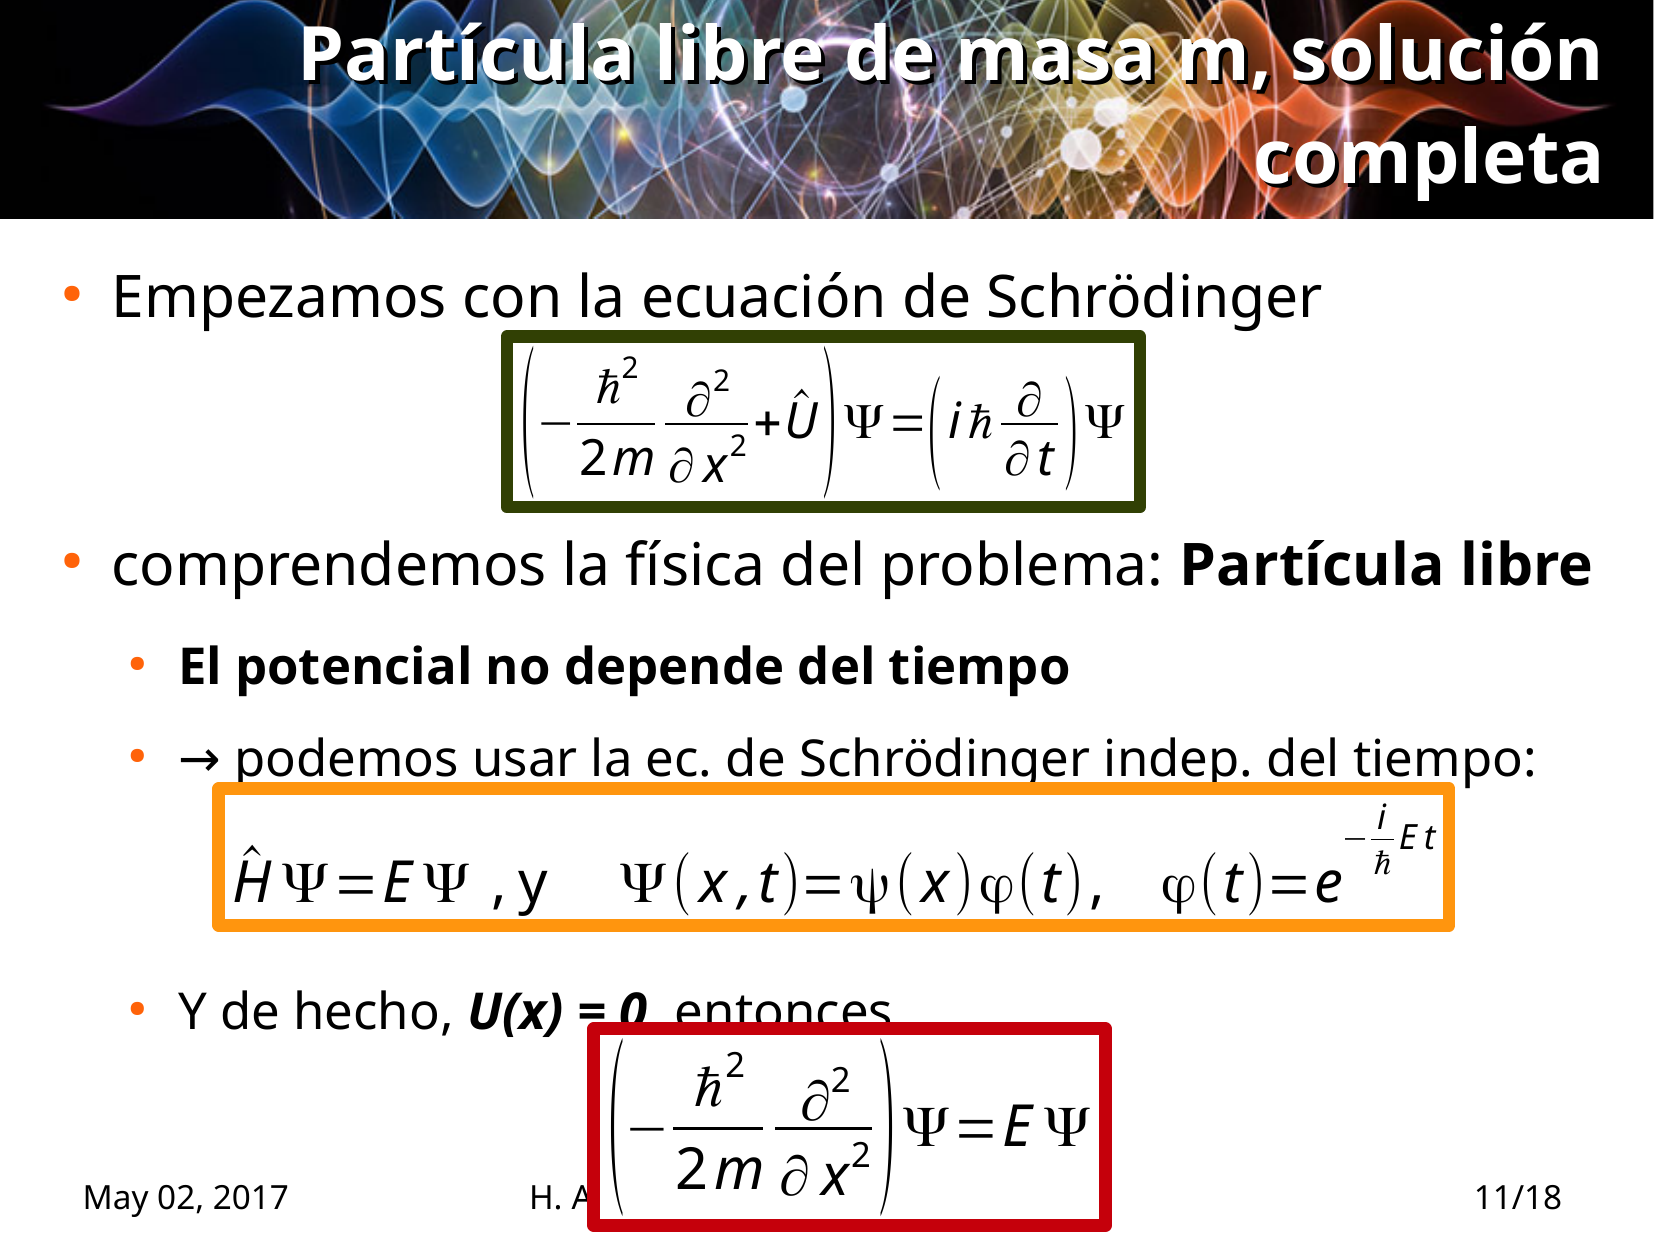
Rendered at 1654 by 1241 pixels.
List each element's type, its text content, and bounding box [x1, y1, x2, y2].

chart [600, 1035, 1100, 1220]
picture [0, 0, 1654, 219]
title Partícula libre de masa m, solución completa [45, 15, 1606, 191]
chart [225, 795, 1443, 920]
chart [513, 342, 1134, 501]
list Empezamos con la ecuación de Schrödinger comprendemos la física del problema: Partícula libre El potencial no depende del tiempo → podemos usar la ec. de Schrödinger indep. del tiempo: Y de hecho, U(x) = 0, entonces [45, 255, 1606, 1156]
